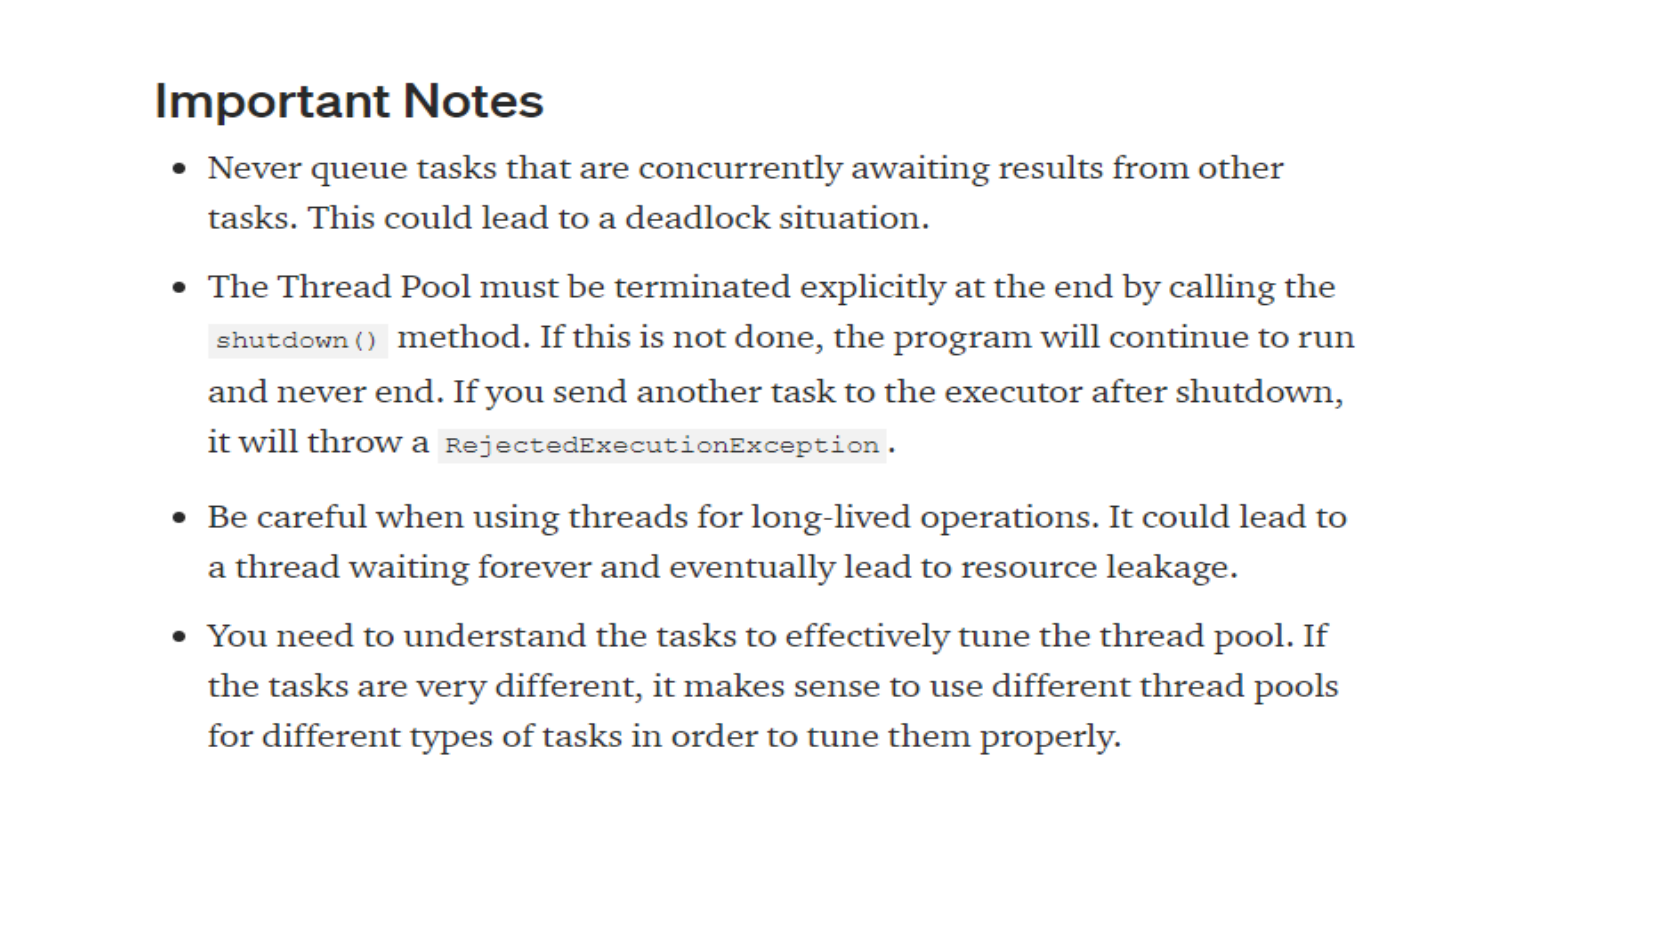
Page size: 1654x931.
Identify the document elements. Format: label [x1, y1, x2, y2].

picture [118, 41, 1451, 819]
